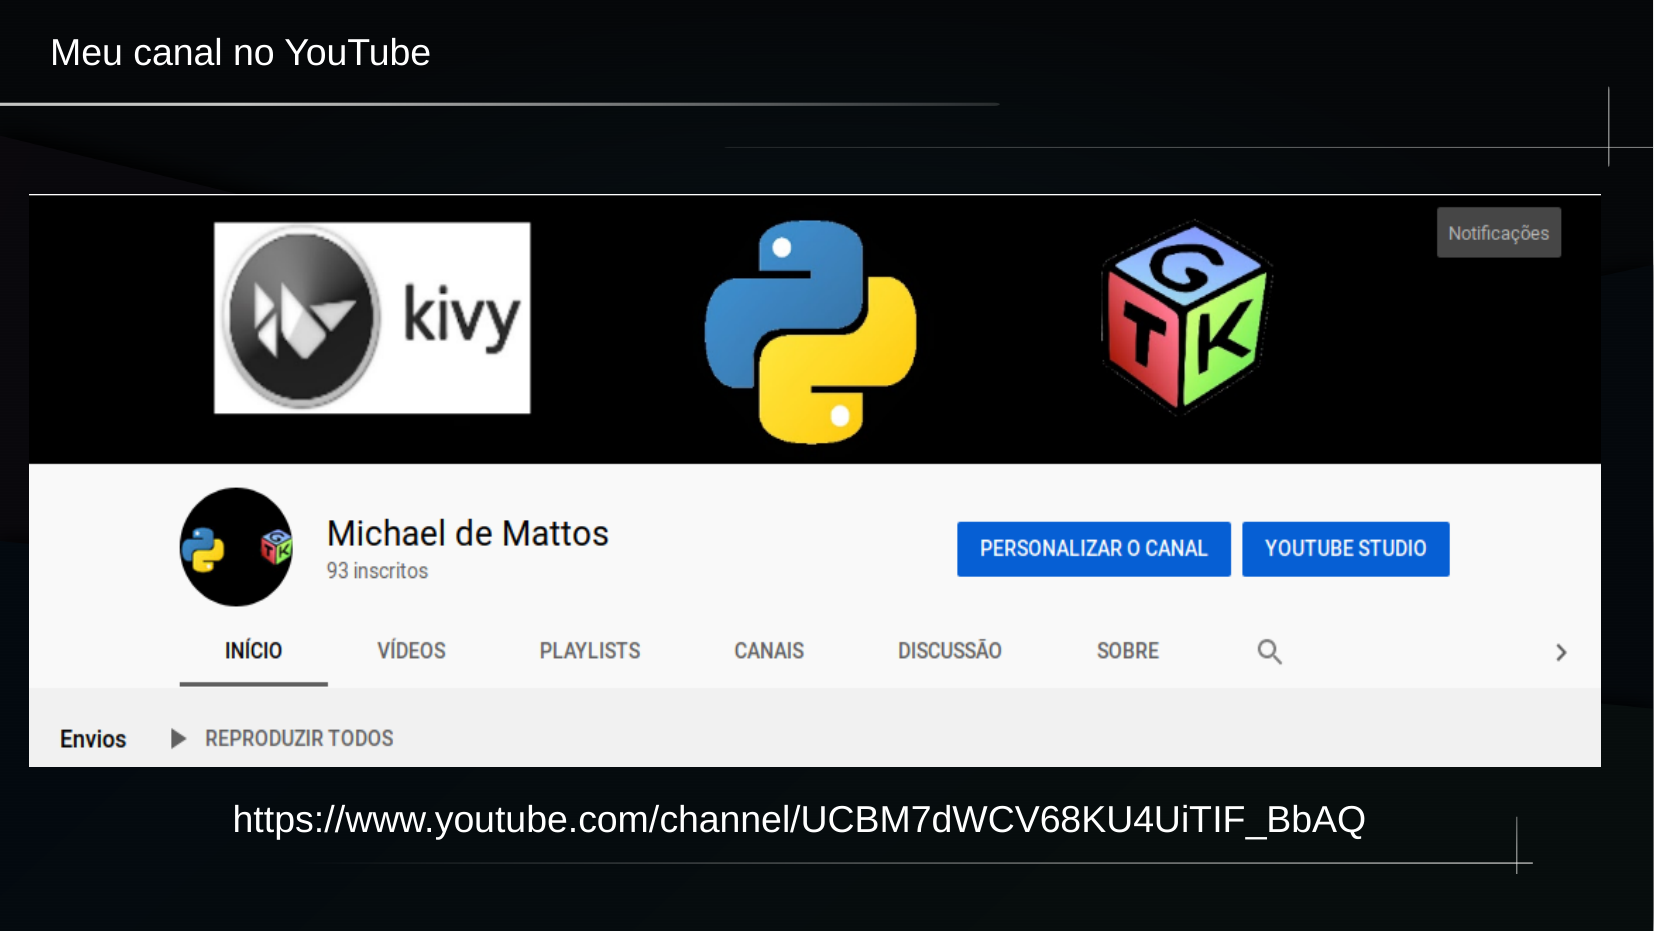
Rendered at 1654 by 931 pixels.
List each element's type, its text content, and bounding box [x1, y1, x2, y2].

picture [0, 0, 1654, 931]
text_box https://www.youtube.com/channel/UCBM7dWCV68KU4UiTIF_BbAQ [217, 791, 1382, 849]
text_box Meu canal no YouTube [35, 23, 1200, 81]
